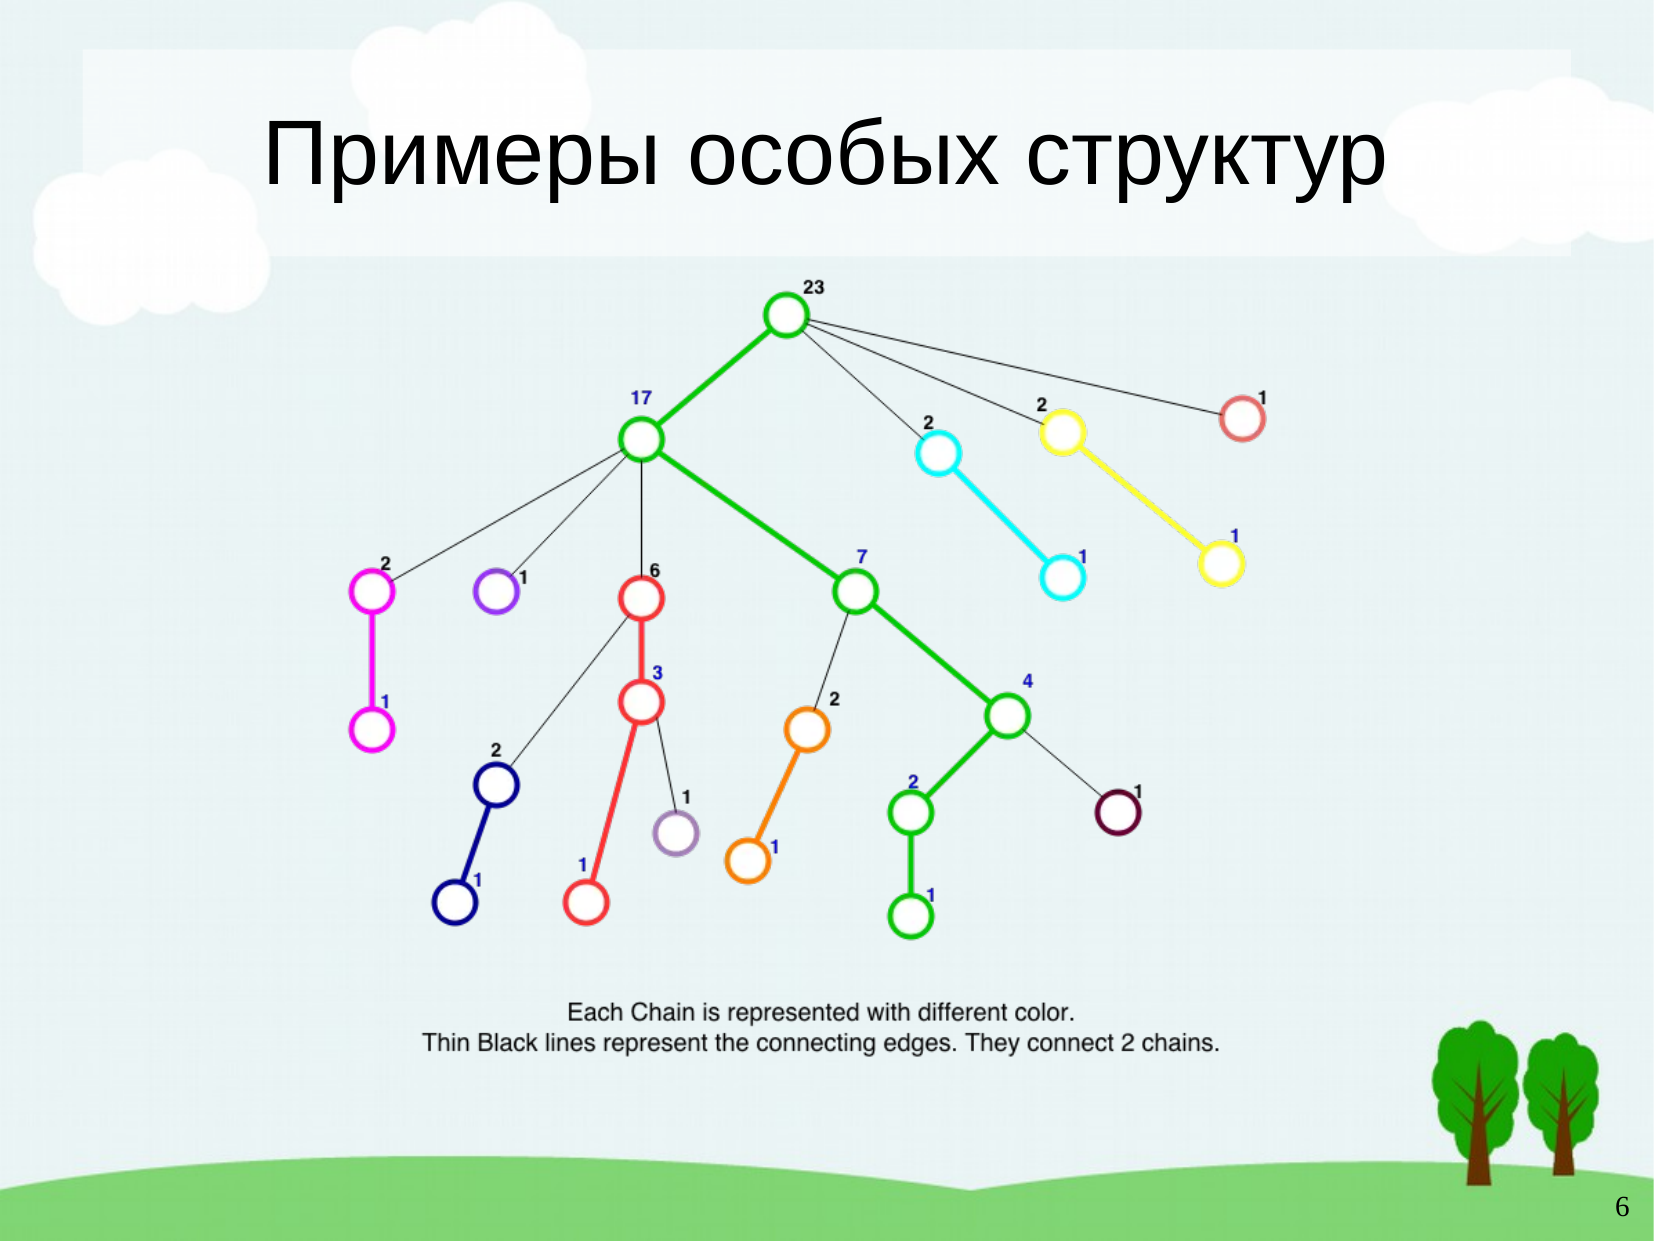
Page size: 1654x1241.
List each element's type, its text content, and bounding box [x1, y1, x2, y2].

picture [0, 0, 1654, 1241]
title Примеры особых структур [82, 49, 1571, 257]
